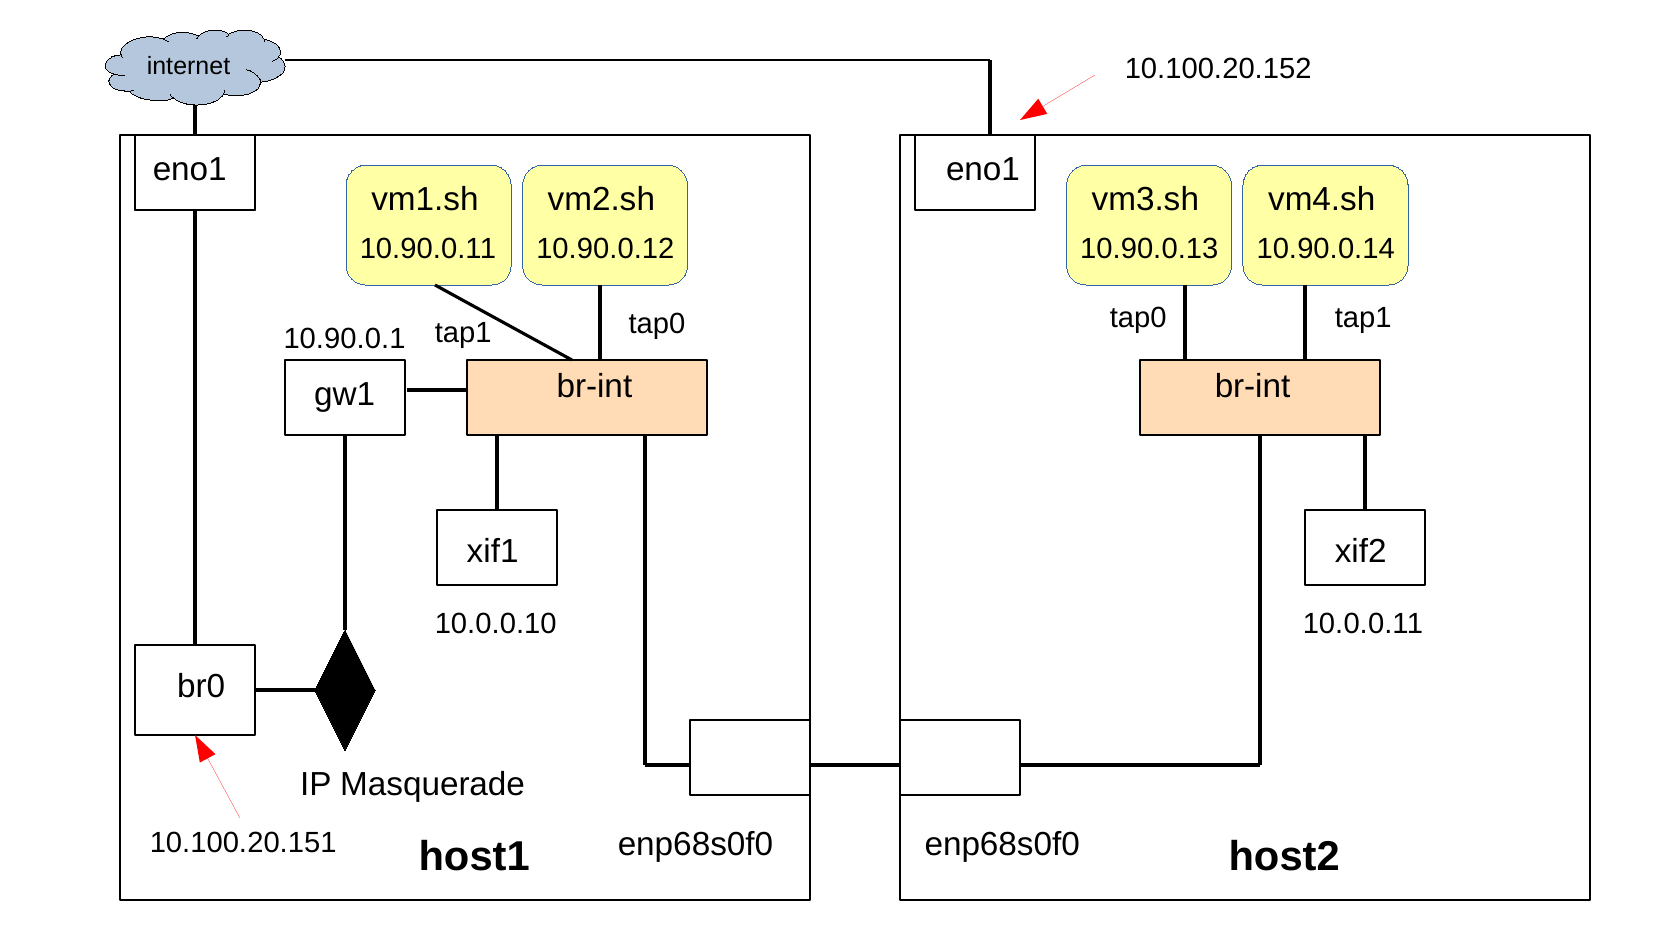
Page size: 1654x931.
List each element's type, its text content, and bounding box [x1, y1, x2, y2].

text_box 10.90.0.12 [521, 225, 690, 277]
text_box tap0 [613, 300, 781, 352]
text_box host1 [403, 825, 571, 887]
text_box 10.90.0.13 [1065, 225, 1234, 277]
text_box br-int [1200, 360, 1306, 412]
text_box host2 [1213, 825, 1381, 887]
text_box vm2.sh [532, 173, 671, 225]
text_box enp68s0f0 [603, 818, 789, 871]
text_box br0 [162, 660, 241, 712]
text_box 10.100.20.152 [1110, 45, 1327, 97]
text_box tap0 [1095, 293, 1262, 346]
text_box vm3.sh [1076, 173, 1214, 225]
text_box 10.0.0.11 [1288, 600, 1441, 652]
text_box xif1 [451, 525, 543, 577]
text_box 10.90.0.14 [1241, 225, 1411, 277]
text_box vm1.sh [356, 173, 494, 225]
text_box gw1 [299, 368, 391, 421]
text_box eno1 [138, 143, 242, 196]
text_box internet [105, 30, 286, 106]
text_box enp68s0f0 [909, 818, 1096, 871]
text_box vm4.sh [1253, 173, 1391, 225]
text_box 10.90.0.1 [268, 315, 436, 367]
text_box [900, 135, 1591, 901]
text_box [120, 135, 811, 901]
text_box tap1 [1320, 293, 1487, 346]
text_box xif2 [1320, 525, 1411, 577]
text_box IP Masquerade [285, 758, 541, 811]
text_box br-int [541, 360, 648, 412]
text_box tap1 [420, 308, 587, 361]
text_box 10.100.20.151 [135, 818, 352, 871]
text_box 10.0.0.10 [420, 600, 572, 652]
text_box eno1 [931, 143, 1036, 196]
text_box 10.90.0.11 [345, 225, 512, 277]
